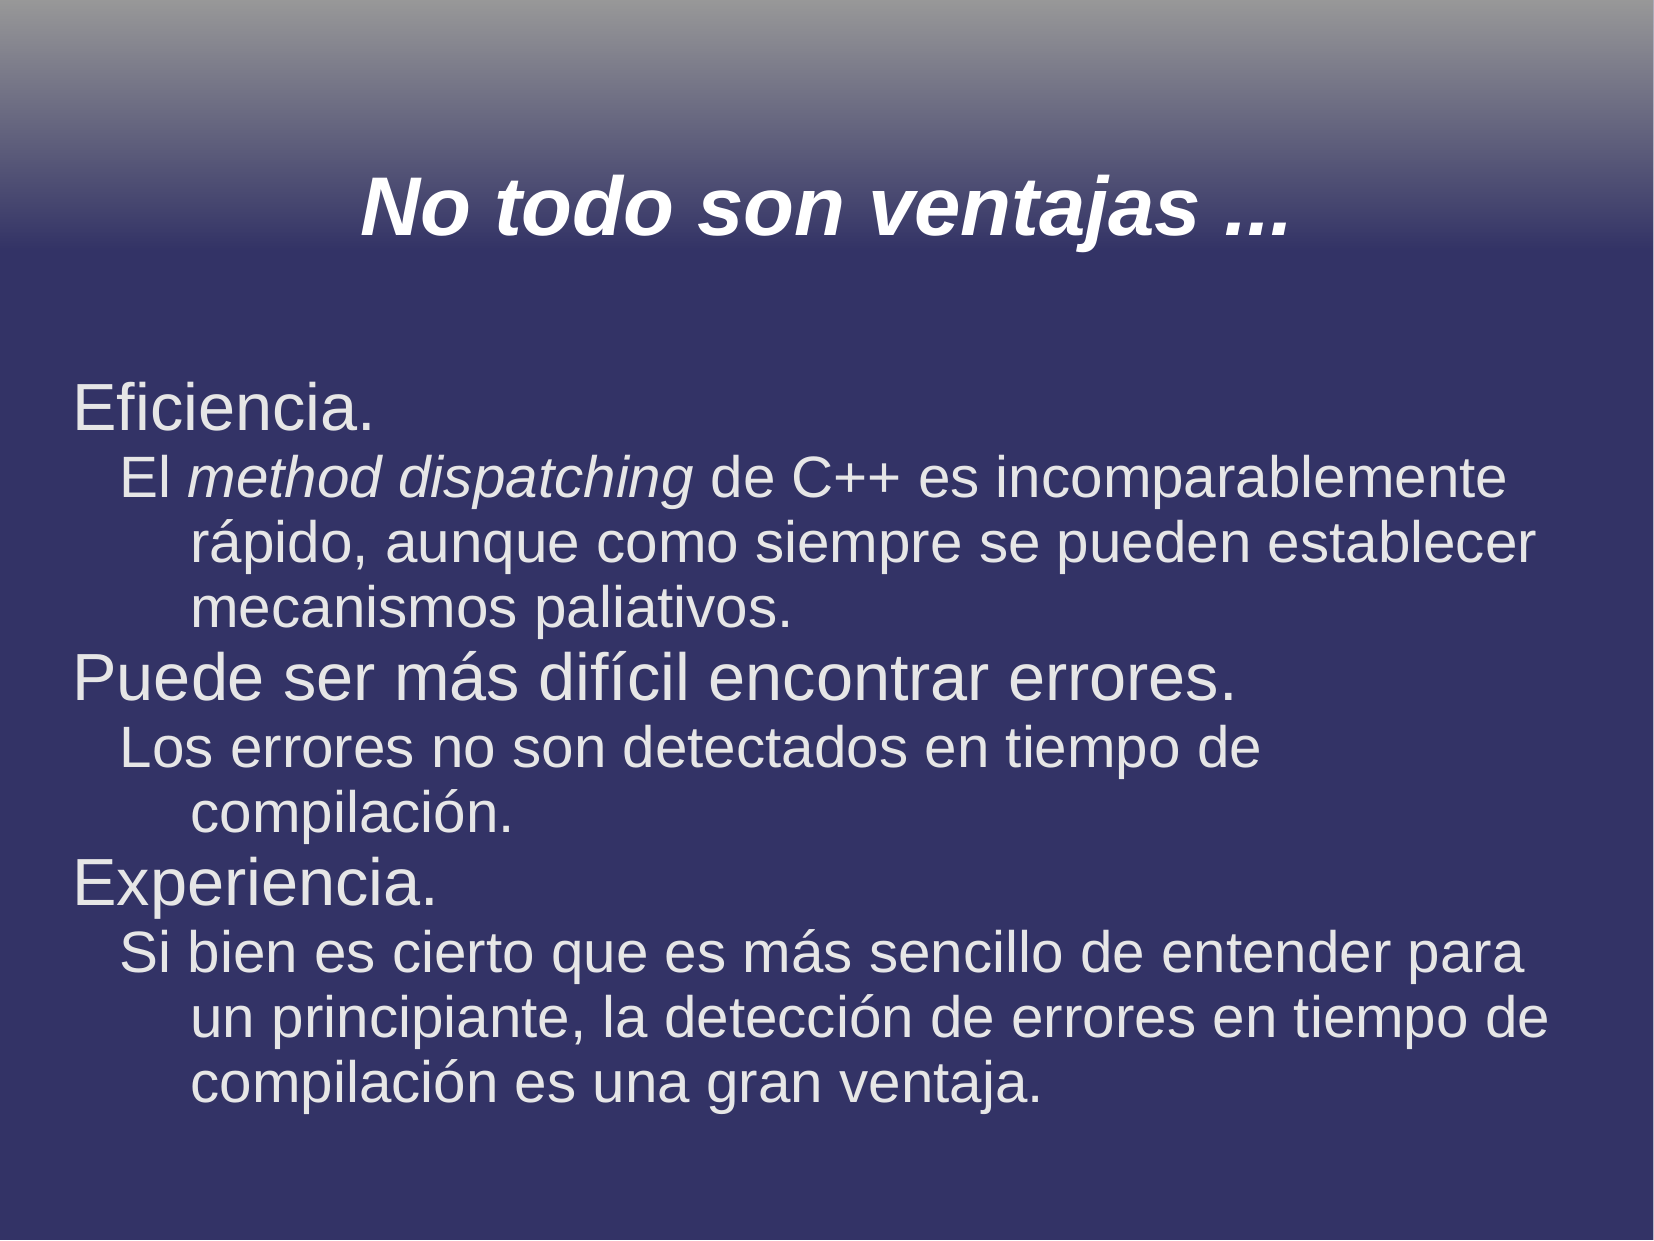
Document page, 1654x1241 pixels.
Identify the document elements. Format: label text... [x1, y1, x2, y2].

title No todo son ventajas ... [121, 65, 1534, 348]
list Eficiencia. El method dispatching de C++ es incomparablemente rápido, aunque como siempre se pueden establecer mecanismos paliativos. Puede ser más difícil encontrar errores. Los errores no son detectados en tiempo de compilación. Experiencia. Si bien es cierto que es más sencillo de entender para un principiante, la detección de errores en tiempo de compilación es una gran ventaja. [60, 369, 1601, 1152]
